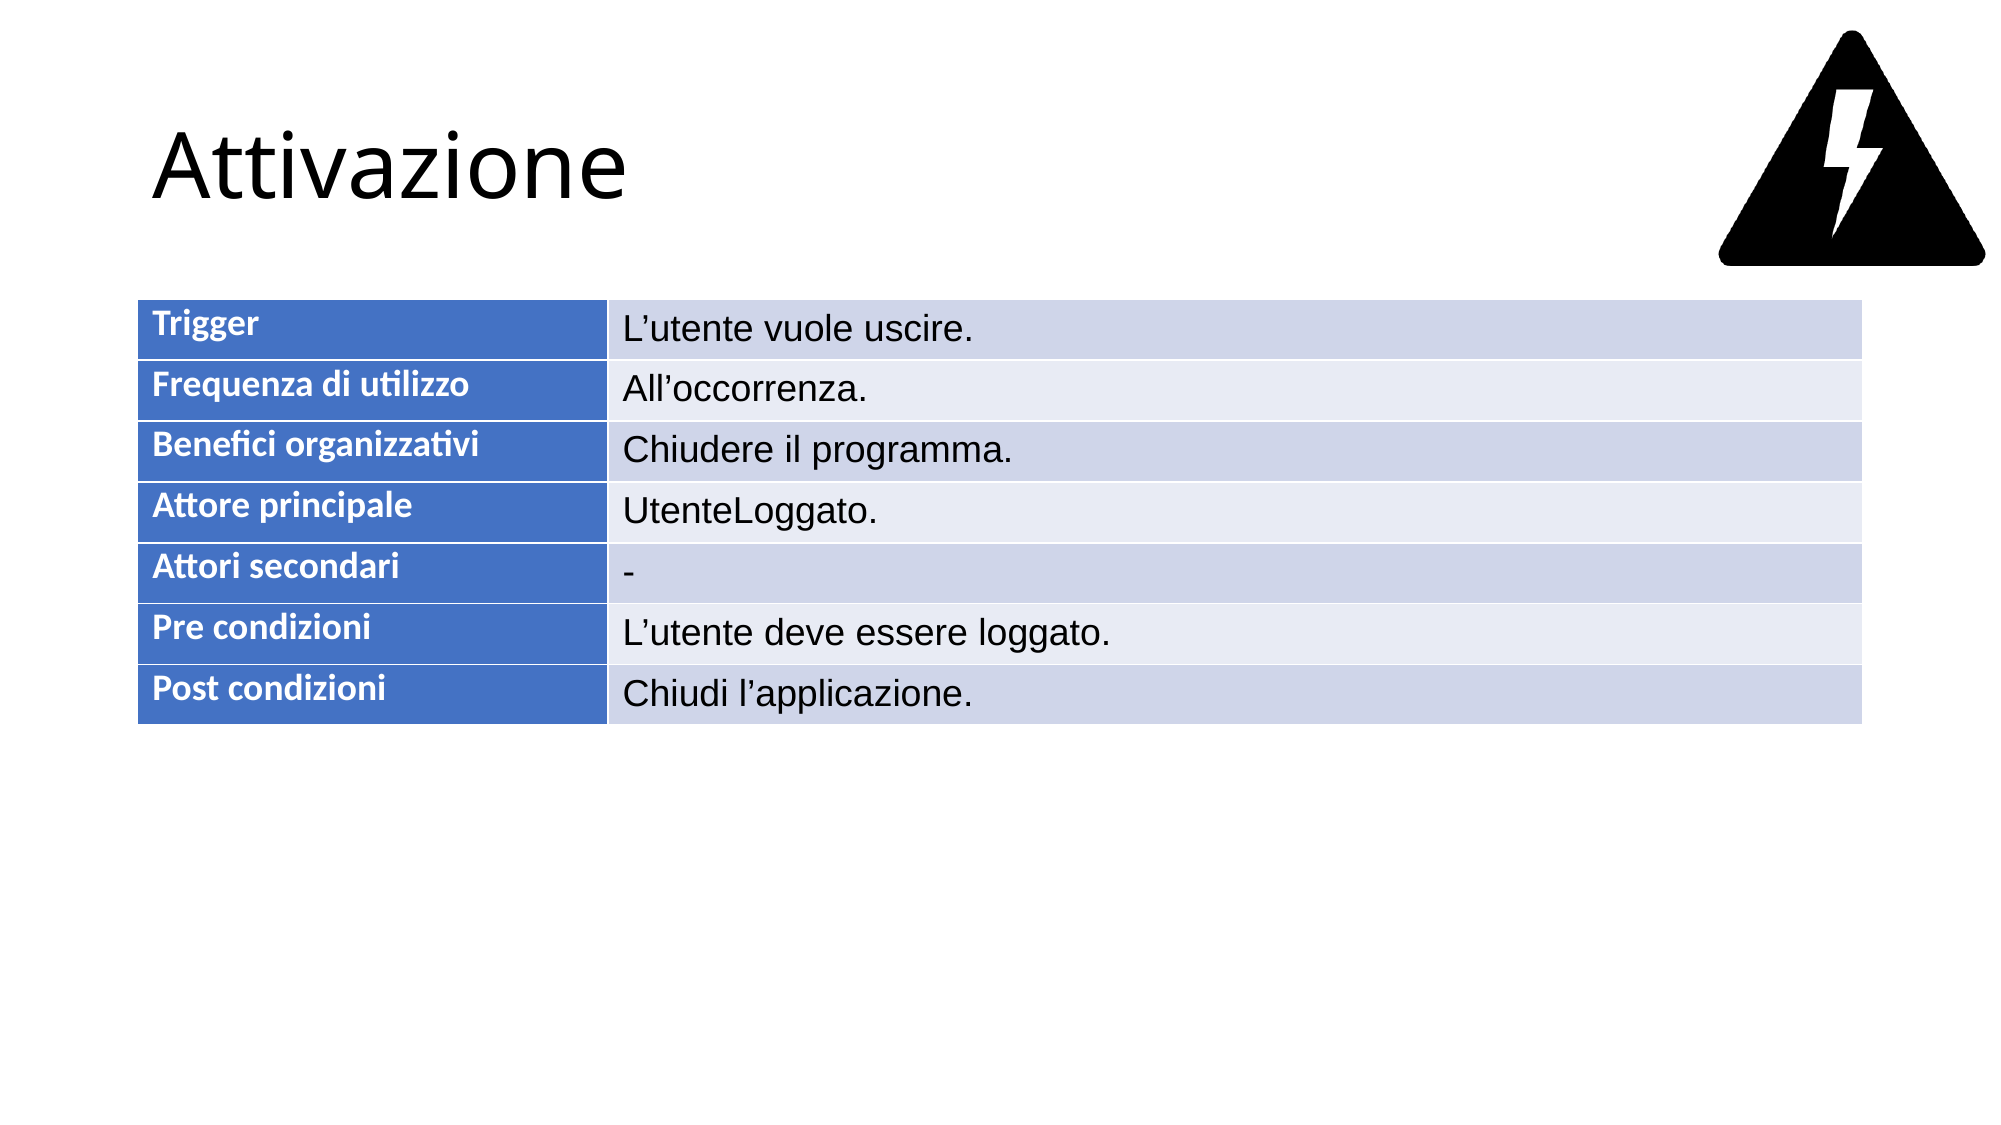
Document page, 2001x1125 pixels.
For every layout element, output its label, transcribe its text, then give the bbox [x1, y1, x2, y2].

picture [1703, 0, 2000, 297]
table_cell Attore principale [138, 483, 607, 542]
table_cell Benefici organizzativi [138, 422, 607, 481]
table_cell Post condizioni [138, 665, 607, 724]
table_cell UtenteLoggato. [609, 483, 1862, 542]
table_cell L’utente deve essere loggato. [609, 604, 1862, 664]
table_cell Pre condizioni [138, 604, 607, 664]
title Attivazione [137, 59, 1703, 278]
table_header Trigger [138, 300, 607, 359]
table_cell Attori secondari [138, 544, 607, 603]
table_cell Chiudere il programma. [609, 422, 1862, 481]
table_cell - [609, 544, 1862, 603]
table_cell Chiudi l’applicazione. [609, 665, 1862, 724]
table_cell Frequenza di utilizzo [138, 361, 607, 420]
table_header L’utente vuole uscire. [609, 300, 1862, 359]
table_cell All’occorrenza. [609, 361, 1862, 420]
